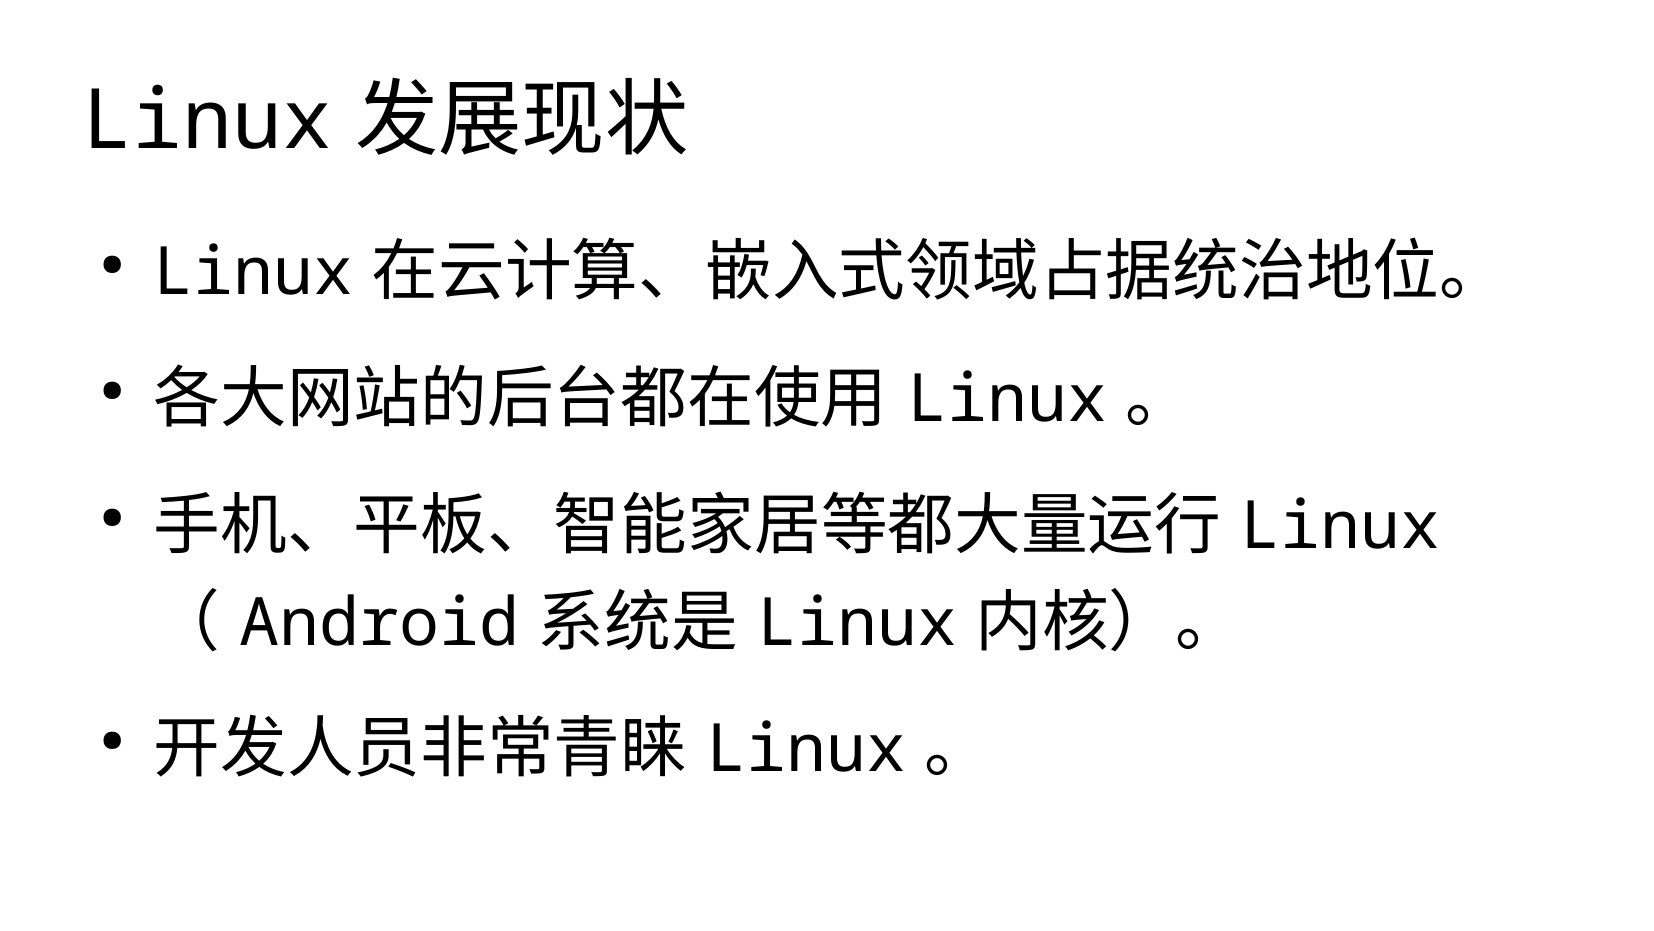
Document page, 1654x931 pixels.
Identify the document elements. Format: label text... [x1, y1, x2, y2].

list Linux在云计算、嵌入式领域占据统治地位。 各大网站的后台都在使用Linux。 手机、平板、智能家居等都大量运行Linux（Android系统是Linux内核）。 开发人员非常青睐Linux。 [82, 217, 1571, 898]
title Linux发展现状 [82, 37, 1571, 189]
